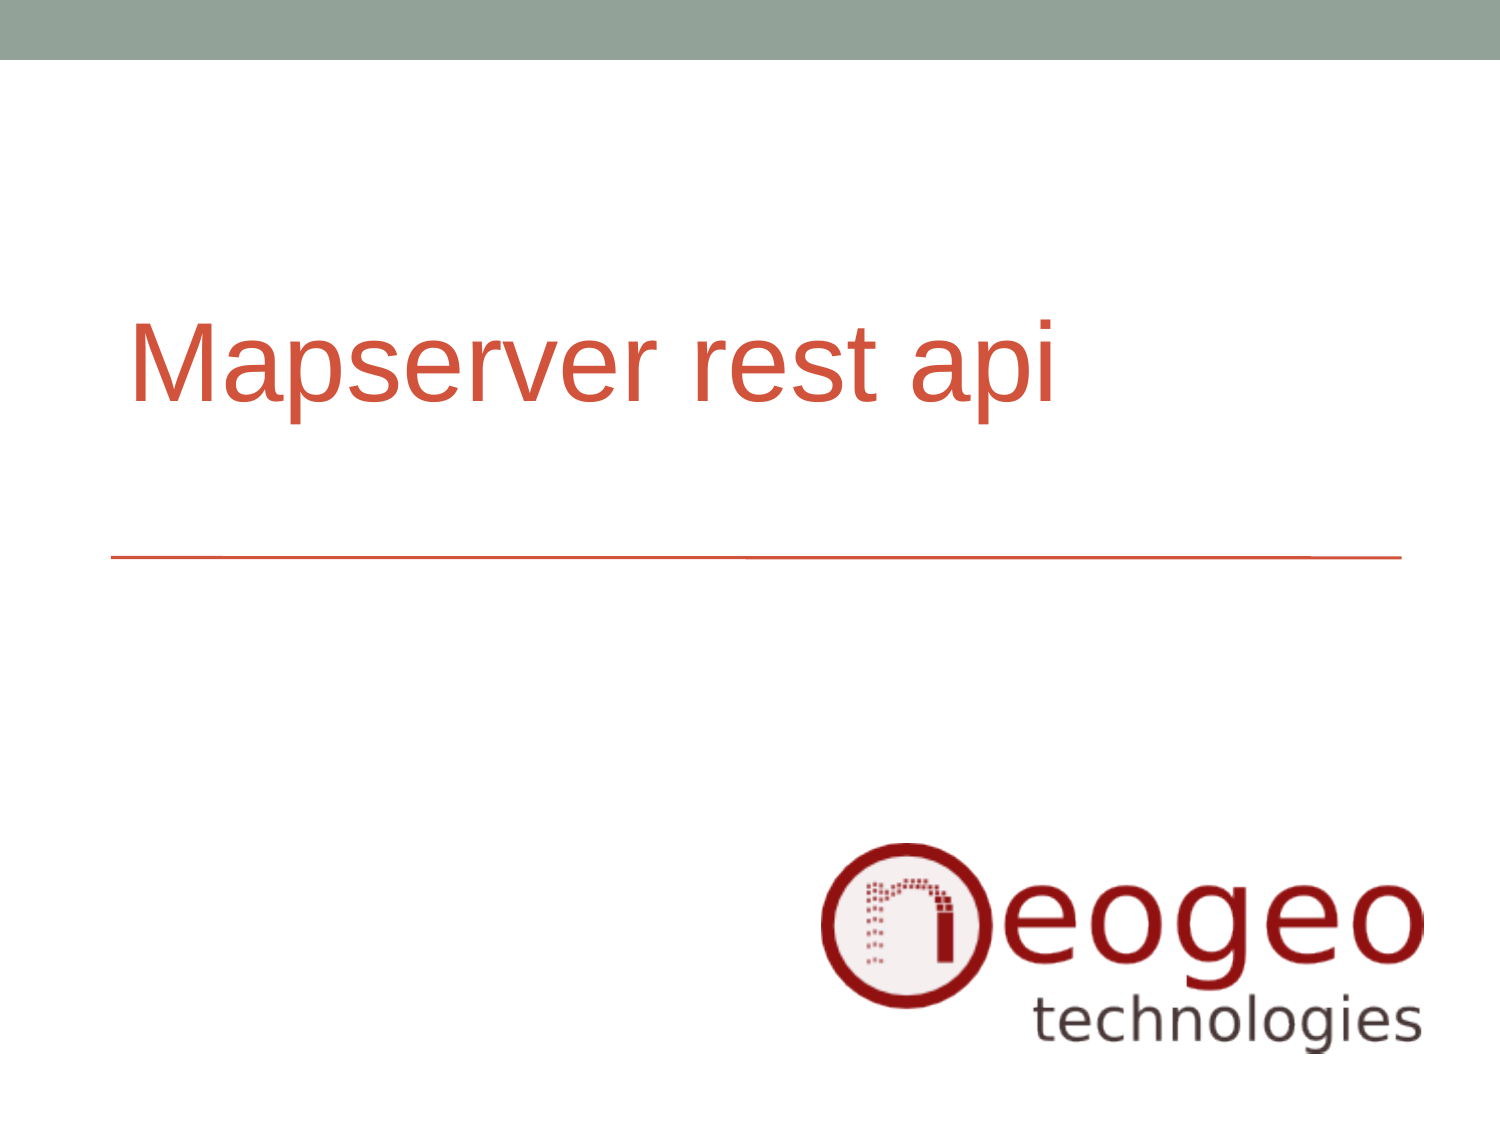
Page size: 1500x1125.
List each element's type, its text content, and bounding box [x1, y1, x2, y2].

title Mapserver rest api [112, 224, 1401, 432]
picture [821, 843, 1424, 1054]
